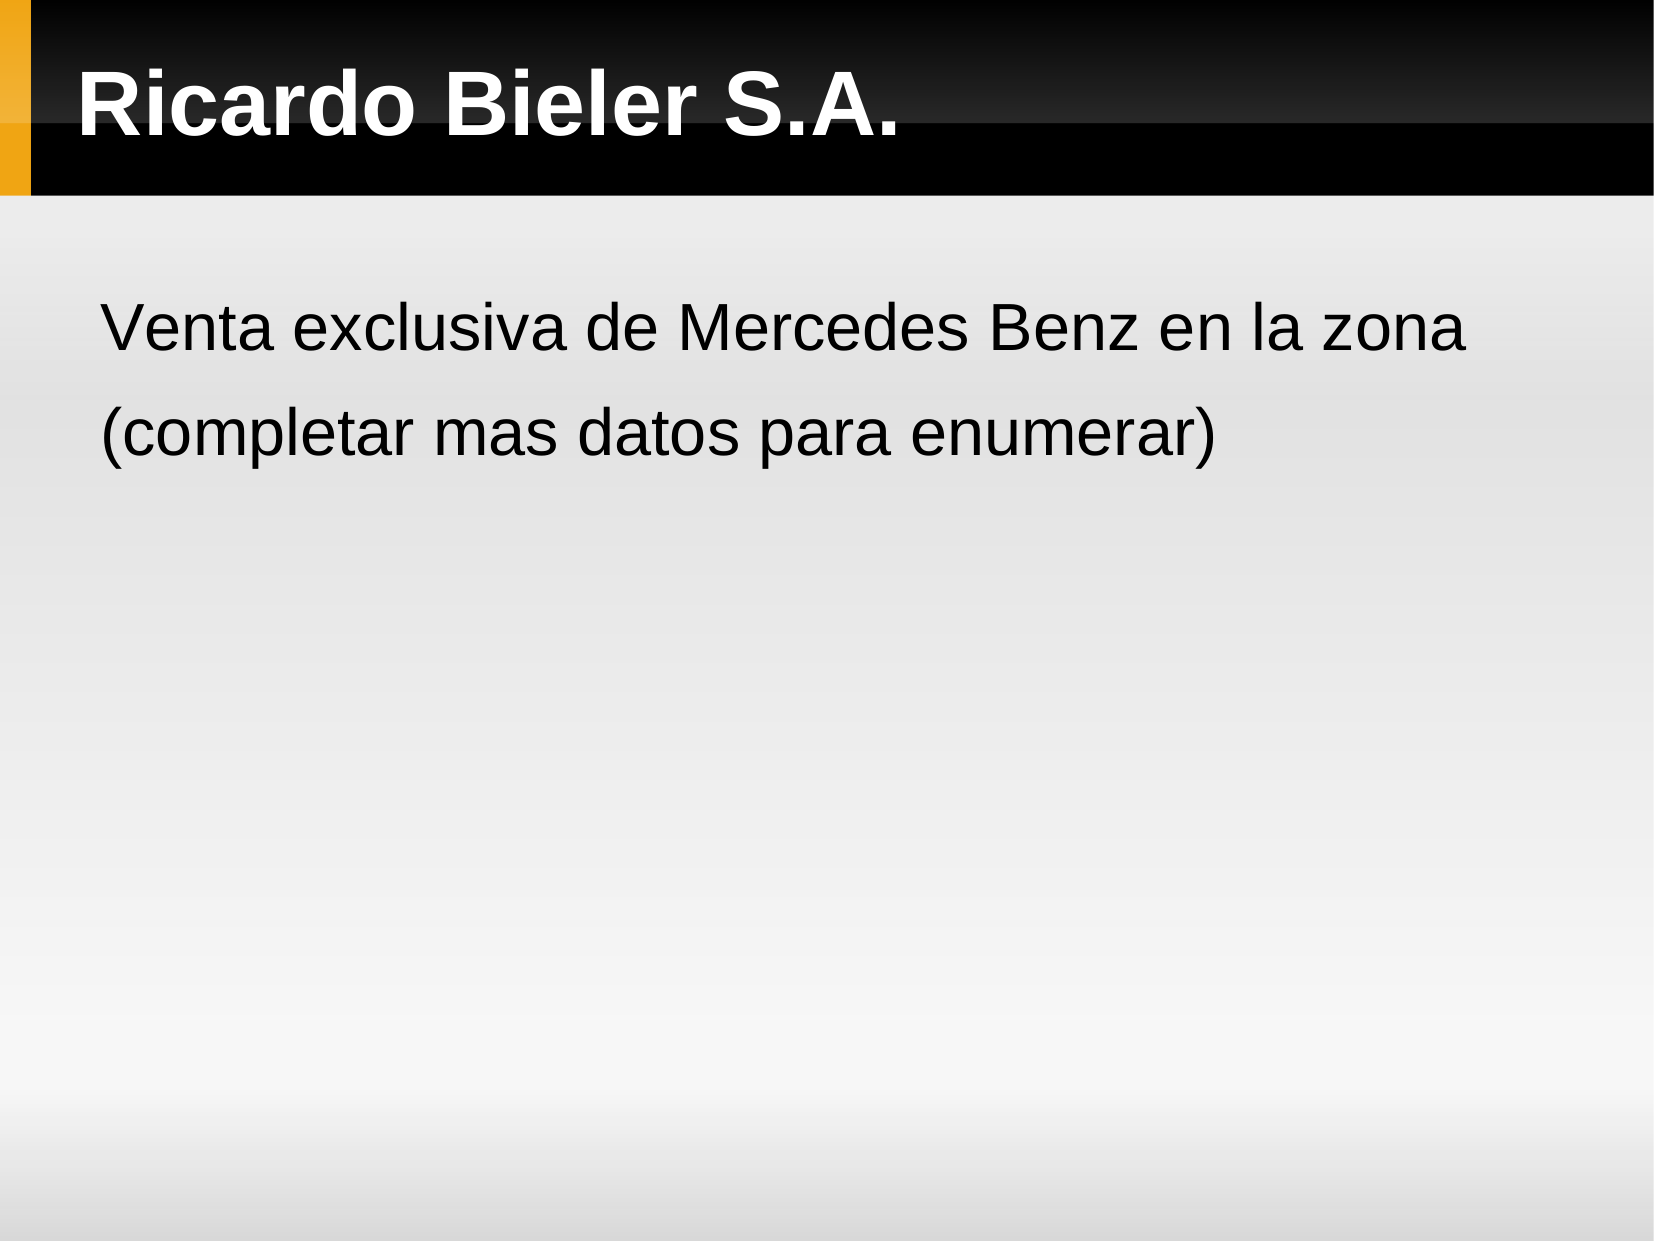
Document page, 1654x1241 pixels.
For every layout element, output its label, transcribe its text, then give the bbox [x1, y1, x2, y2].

picture [0, 0, 1654, 1241]
title Ricardo Bieler S.A. [76, 0, 1565, 208]
list Venta exclusiva de Mercedes Benz en la zona (completar mas datos para enumerar) [82, 290, 1571, 1109]
